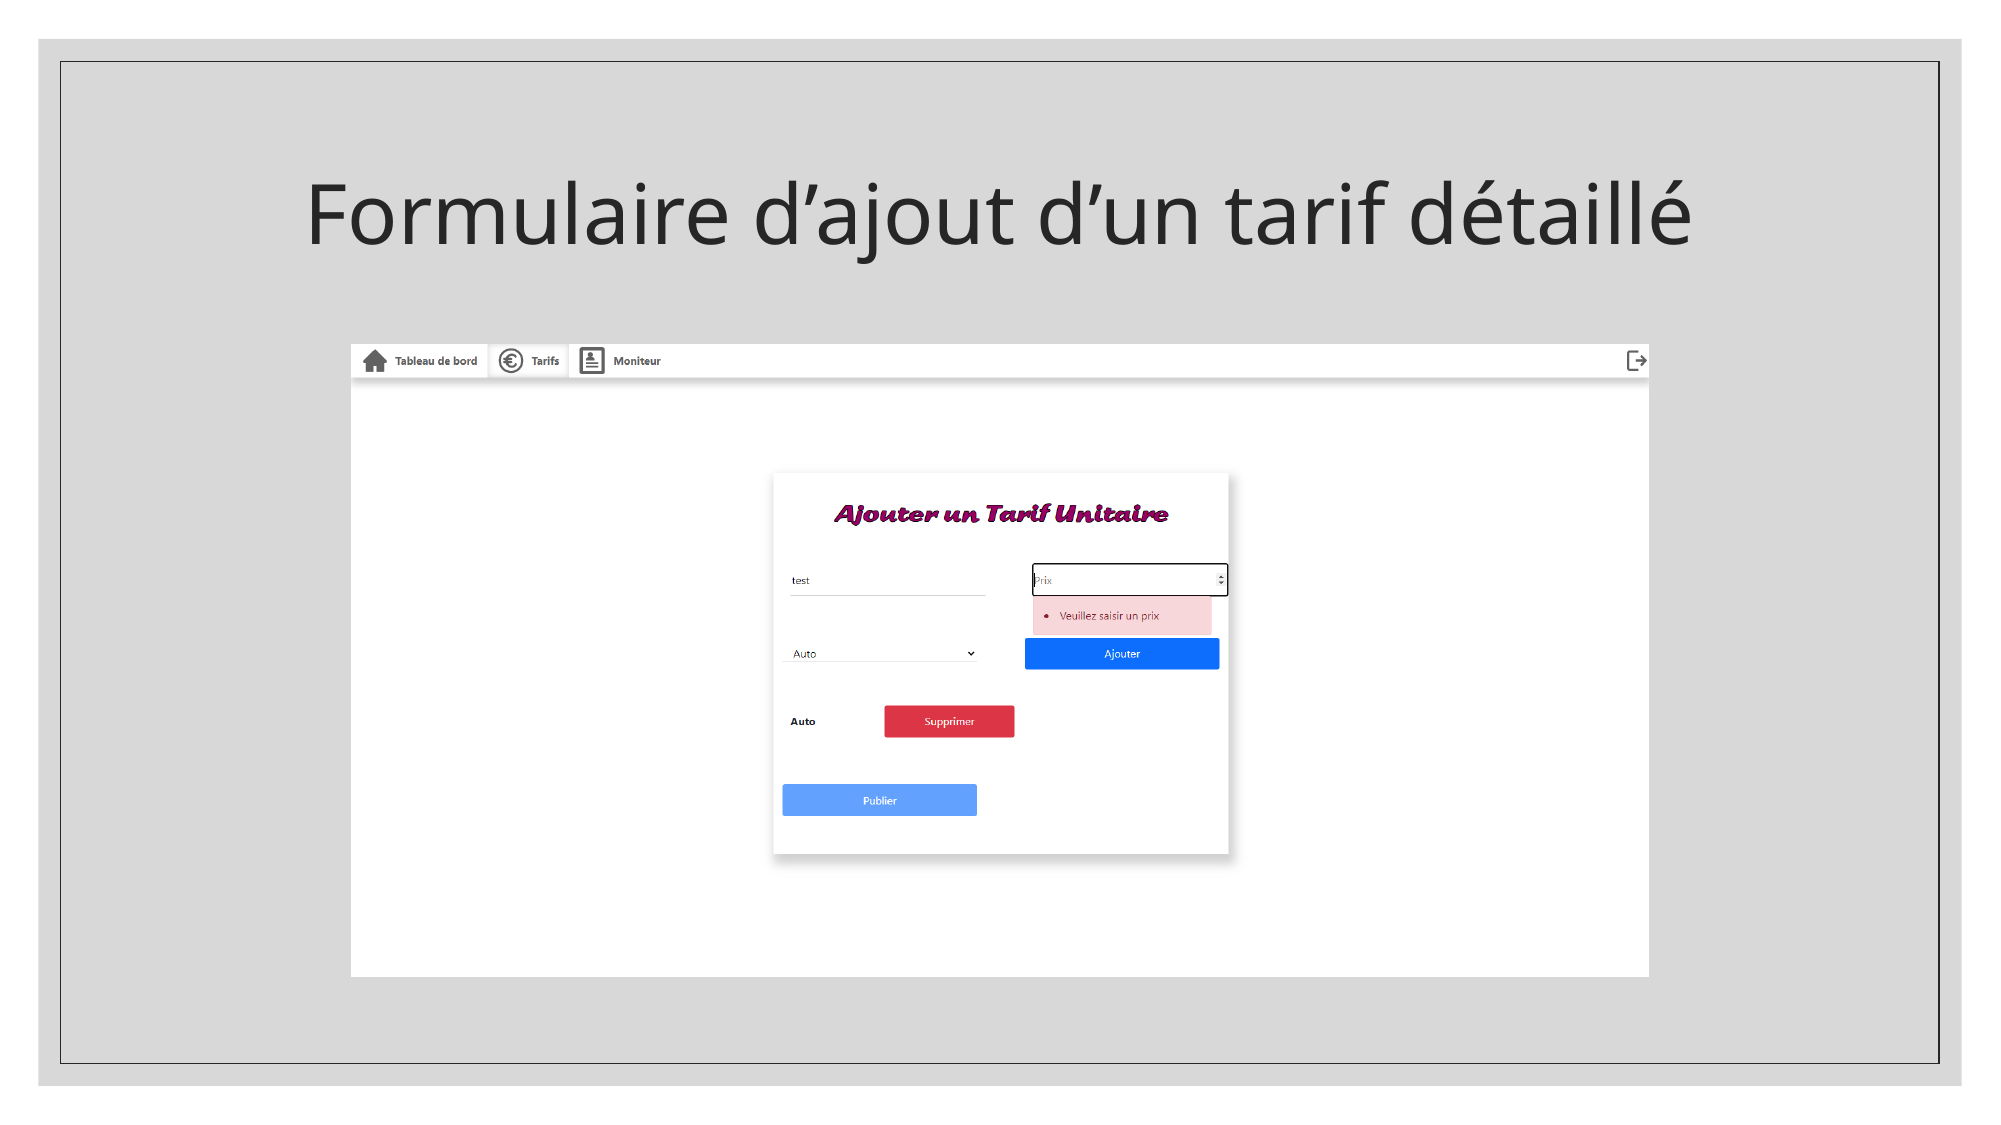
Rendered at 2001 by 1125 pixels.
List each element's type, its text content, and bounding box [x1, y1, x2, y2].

title Formulaire d’ajout d’un tarif détaillé [174, 105, 1825, 331]
picture [351, 345, 1649, 977]
